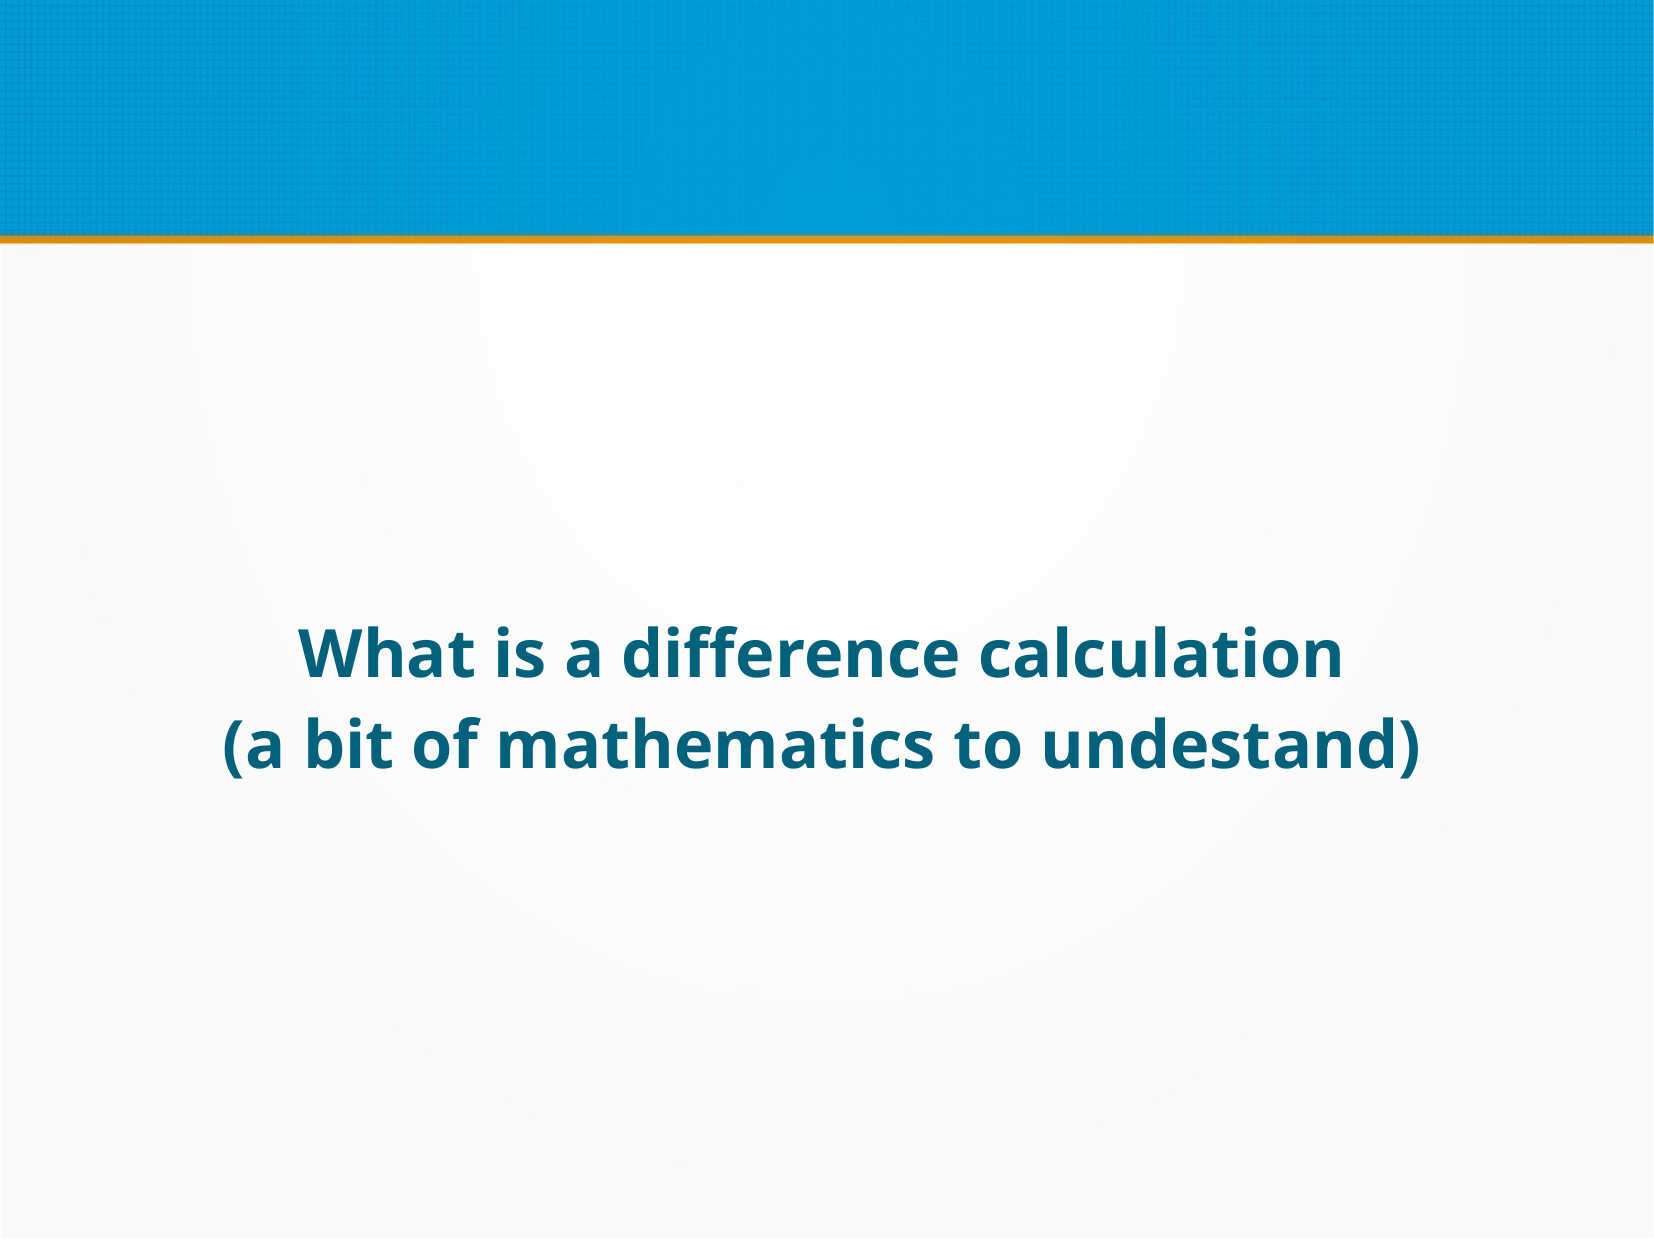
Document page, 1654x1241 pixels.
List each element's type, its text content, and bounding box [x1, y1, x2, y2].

subtitle What is a difference calculation (a bit of mathematics to undestand) [82, 315, 1563, 1081]
picture [0, 233, 1654, 1241]
